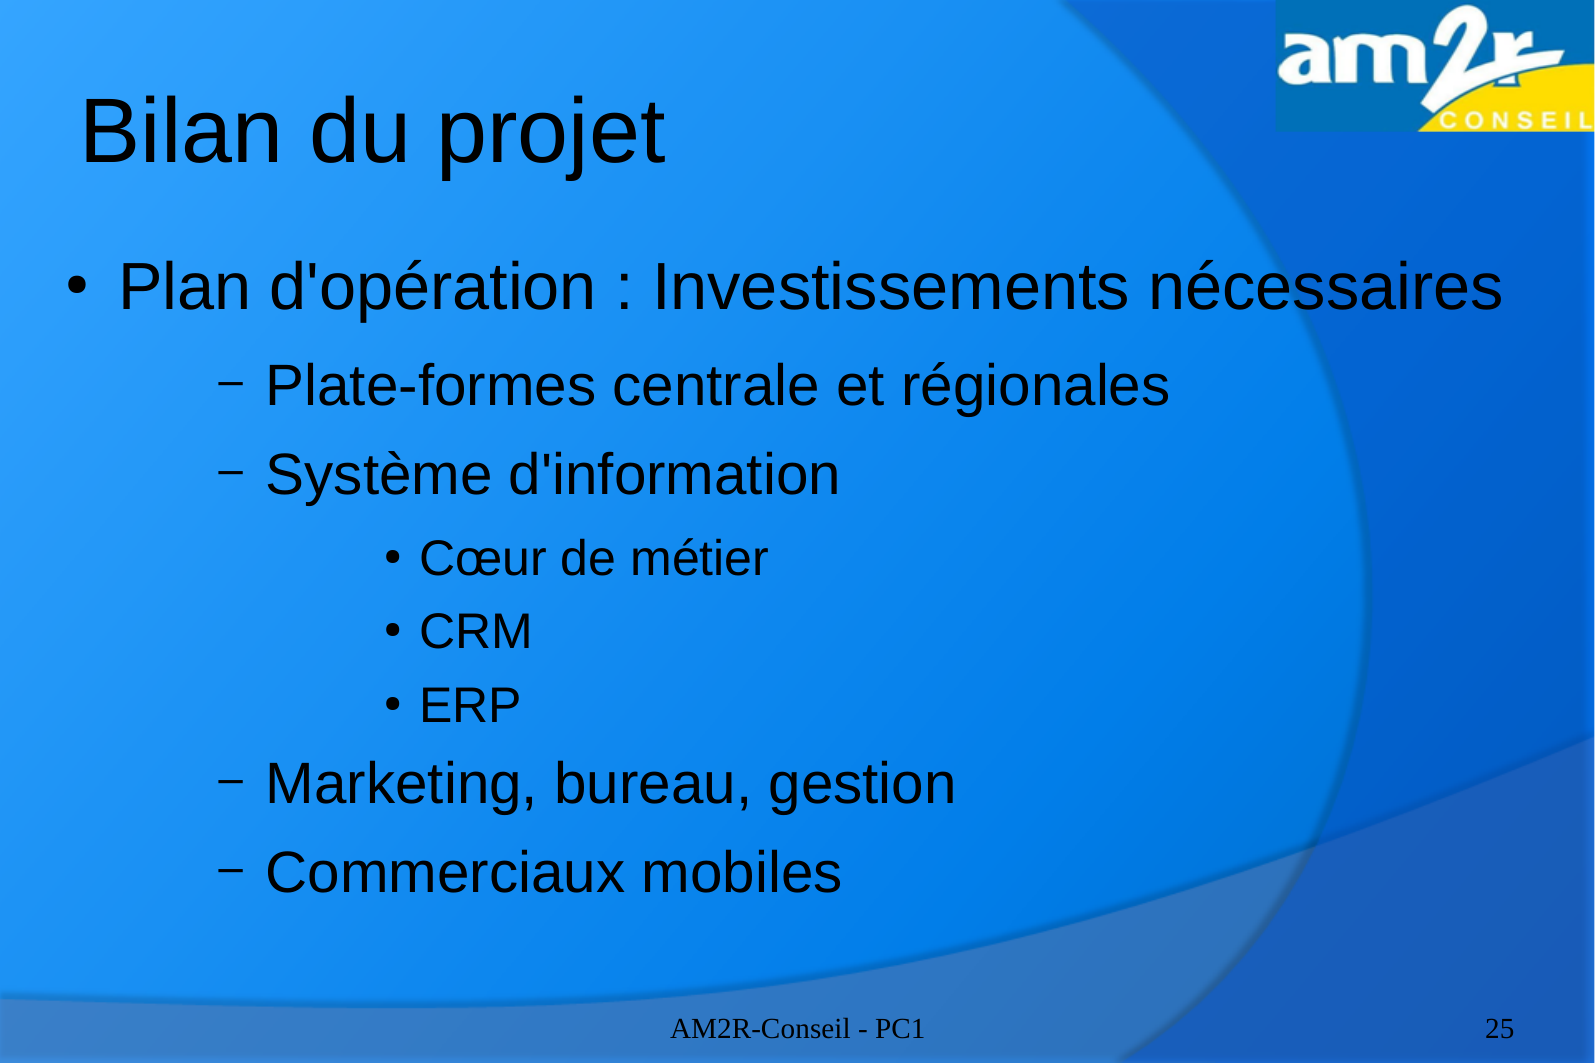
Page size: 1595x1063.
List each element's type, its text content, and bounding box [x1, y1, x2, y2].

picture [0, 0, 1595, 1063]
title Bilan du projet [79, 42, 1253, 220]
list Plan d'opération : Investissements nécessaires Plate-formes centrale et régionales Système d'information Cœur de métier CRM ERP Marketing, bureau, gestion Commerciaux mobiles [29, 248, 1515, 951]
